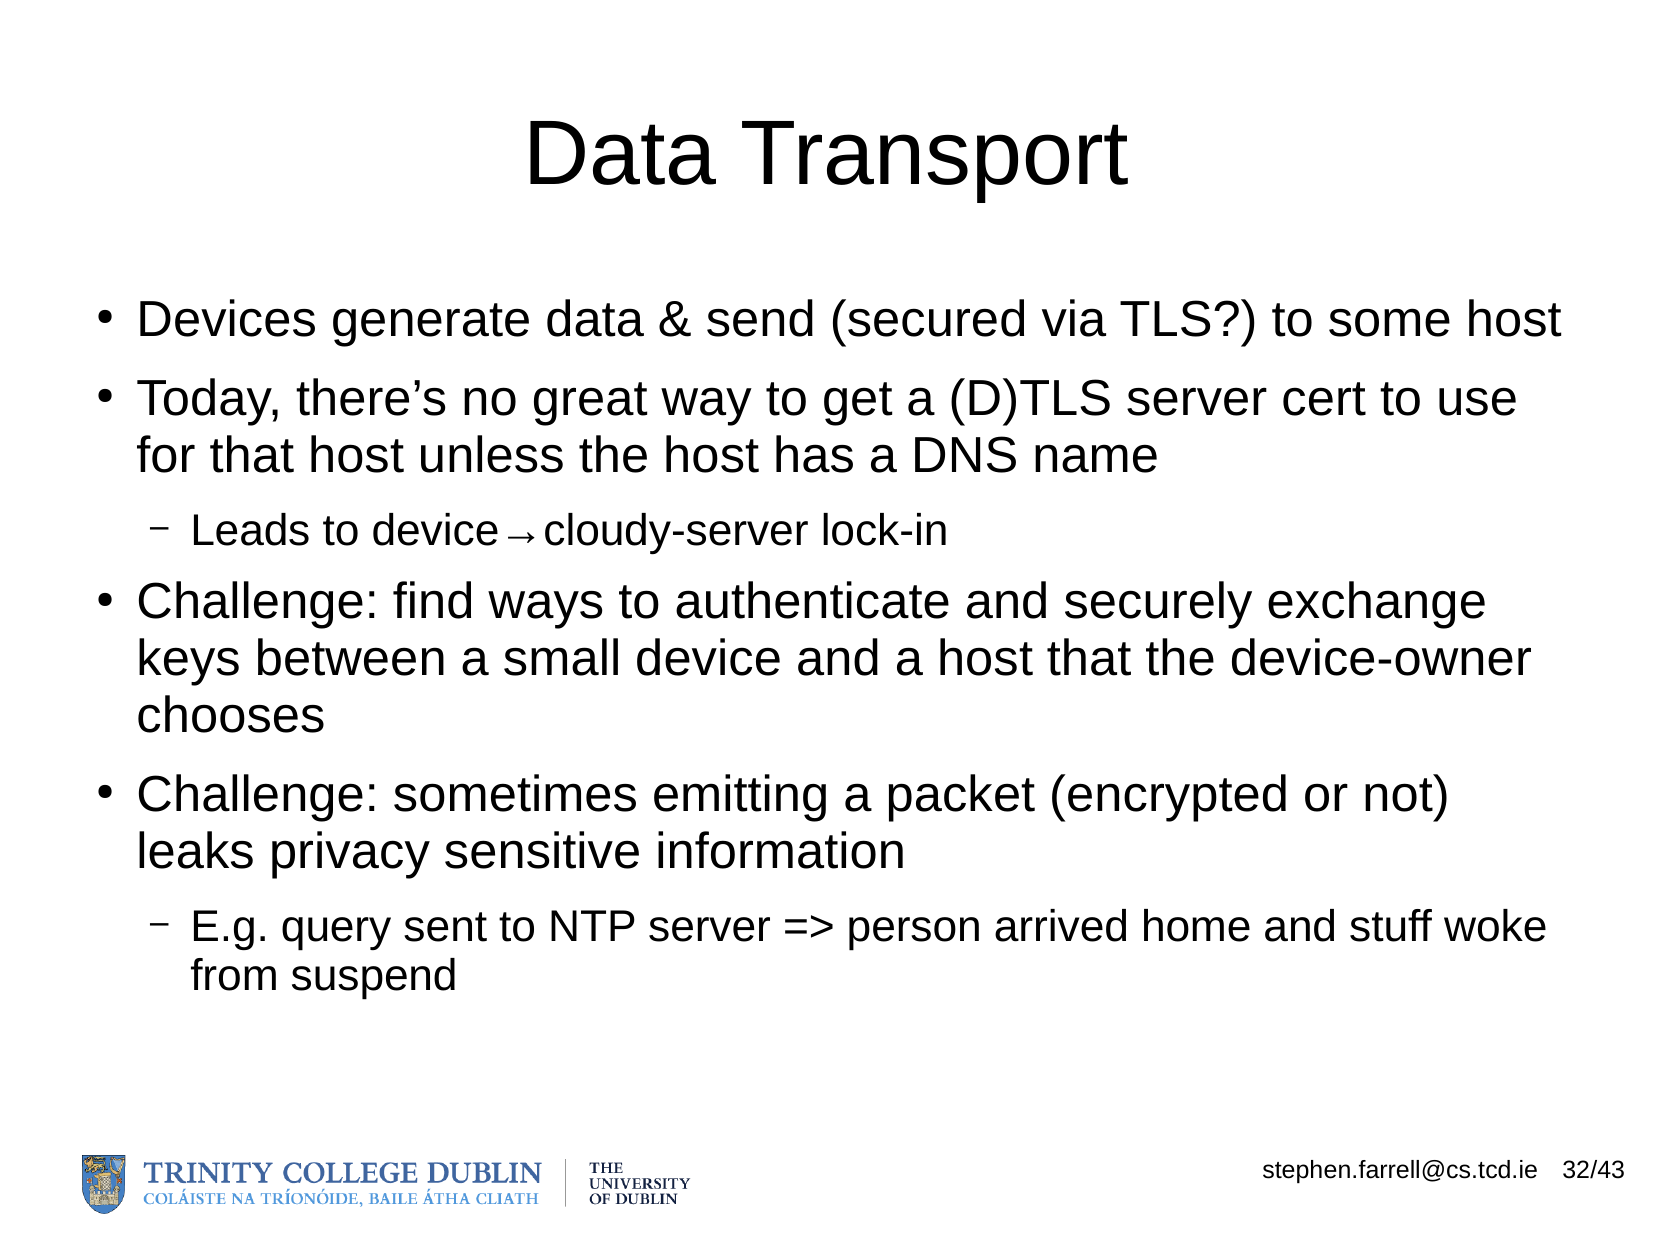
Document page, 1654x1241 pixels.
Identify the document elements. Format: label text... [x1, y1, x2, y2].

list Devices generate data & send (secured via TLS?) to some host Today, there’s no great way to get a (D)TLS server cert to use for that host unless the host has a DNS name Leads to device→cloudy-server lock-in Challenge: find ways to authenticate and securely exchange keys between a small device and a host that the device-owner chooses Challenge: sometimes emitting a packet (encrypted or not) leaks privacy sensitive information E.g. query sent to NTP server => person arrived home and stuff woke from suspend [82, 290, 1571, 1010]
picture [82, 1155, 694, 1214]
title Data Transport [82, 49, 1571, 257]
